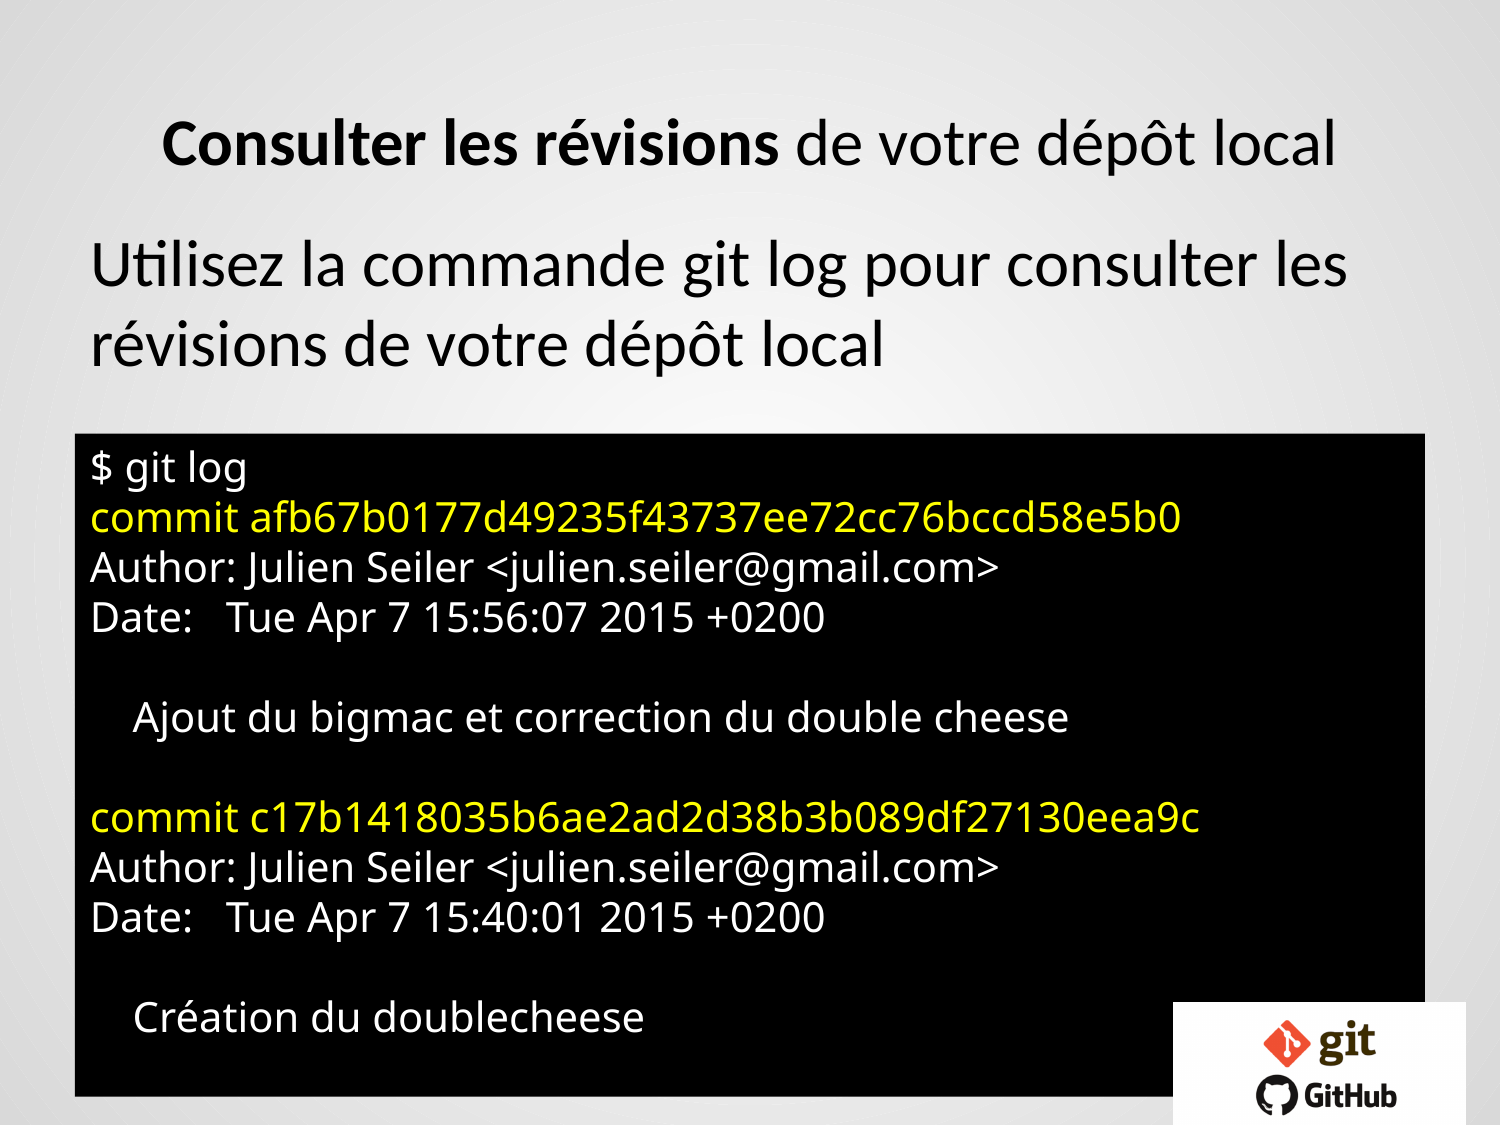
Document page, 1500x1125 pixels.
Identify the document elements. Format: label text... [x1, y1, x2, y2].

picture [1173, 1002, 1466, 1125]
list Utilisez la commande git log pour consulter les révisions de votre dépôt local [75, 212, 1425, 433]
text_box $ git log commit afb67b0177d49235f43737ee72cc76bccd58e5b0 Author: Julien Seiler <julien.seiler@gmail.com> Date: Tue Apr 7 15:56:07 2015 +0200 Ajout du bigmac et correction du double cheese commit c17b1418035b6ae2ad2d38b3b089df27130eea9c Author: Julien Seiler <julien.seiler@gmail.com> Date: Tue Apr 7 15:40:01 2015 +0200 Création du doublecheese [74, 433, 1425, 1097]
title Consulter les révisions de votre dépôt local [75, 45, 1425, 212]
